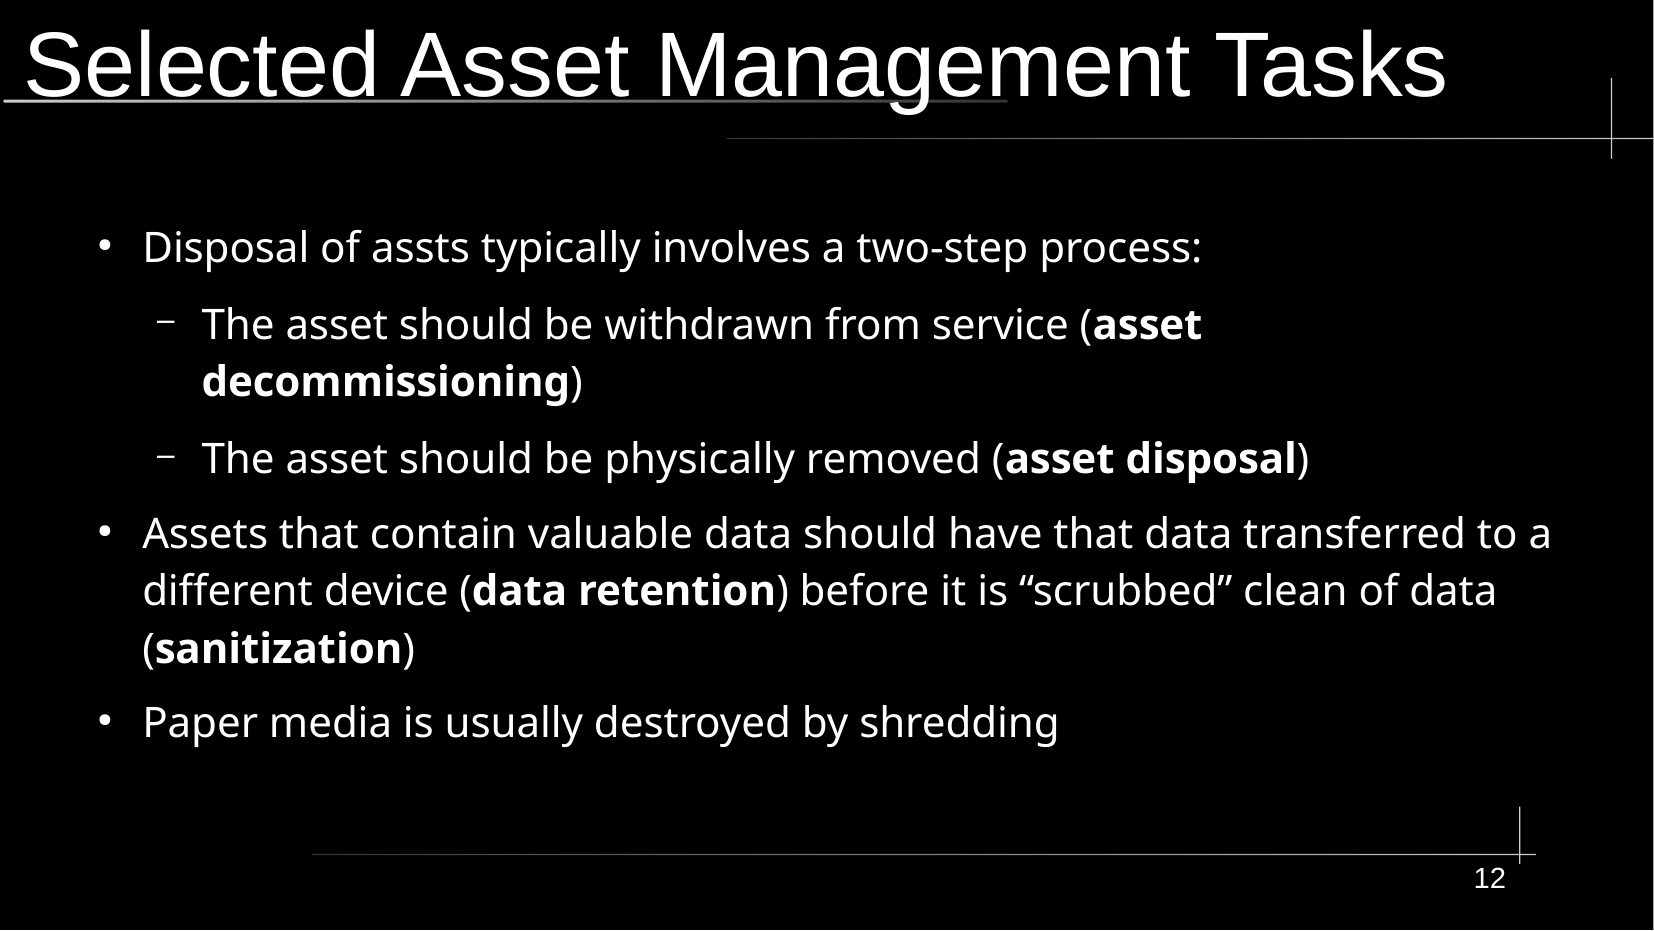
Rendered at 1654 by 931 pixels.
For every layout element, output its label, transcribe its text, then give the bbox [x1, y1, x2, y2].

title Selected Asset Management Tasks [23, 11, 1589, 119]
list Disposal of assts typically involves a two-step process: The asset should be withdrawn from service (asset decommissioning) The asset should be physically removed (asset disposal) Assets that contain valuable data should have that data transferred to a different device (data retention) before it is “scrubbed” clean of data (sanitization) Paper media is usually destroyed by shredding [82, 217, 1571, 758]
